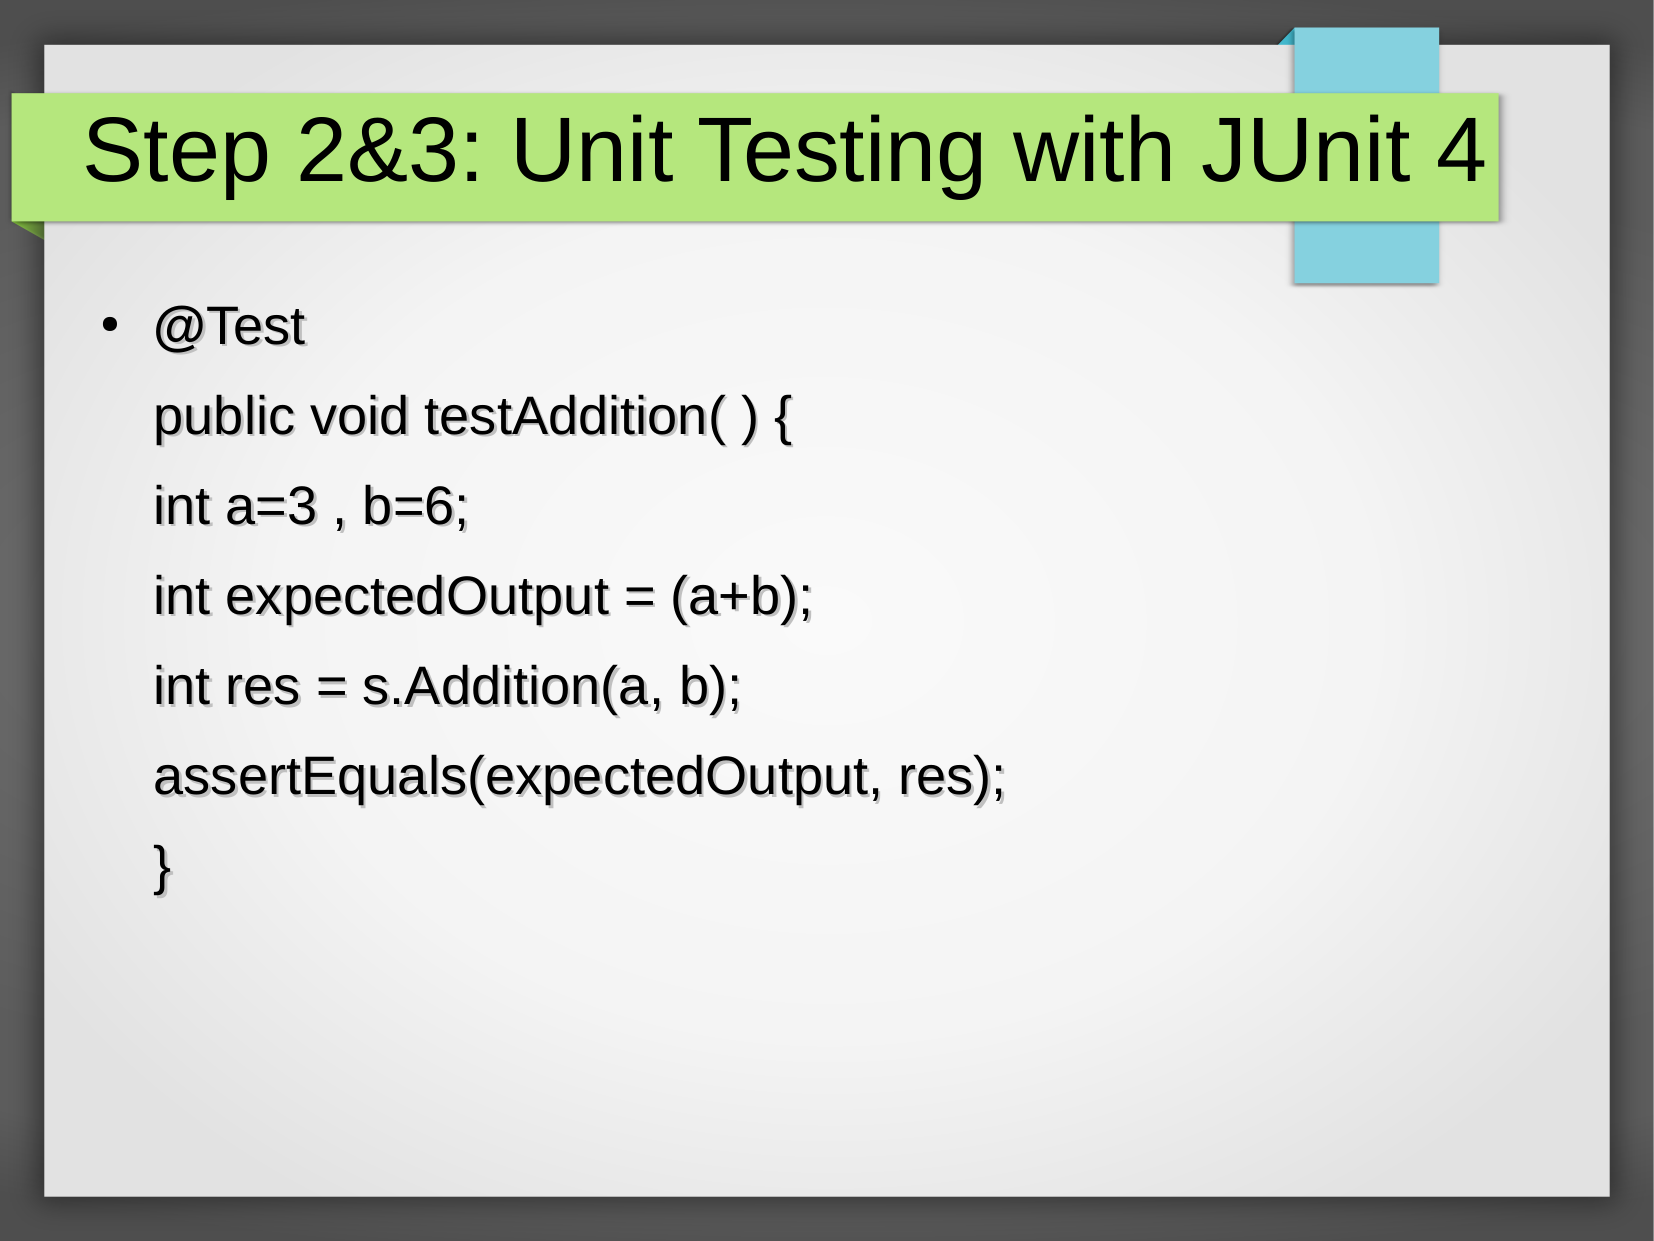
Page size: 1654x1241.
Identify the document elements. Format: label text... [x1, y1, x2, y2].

title Step 2&3: Unit Testing with JUnit 4 [82, 47, 1571, 252]
picture [0, 0, 1654, 1241]
list @Test public void testAddition( ) { int a=3 , b=6; int expectedOutput = (a+b); int res = s.Addition(a, b); assertEquals(expectedOutput, res); } [82, 295, 1571, 1015]
